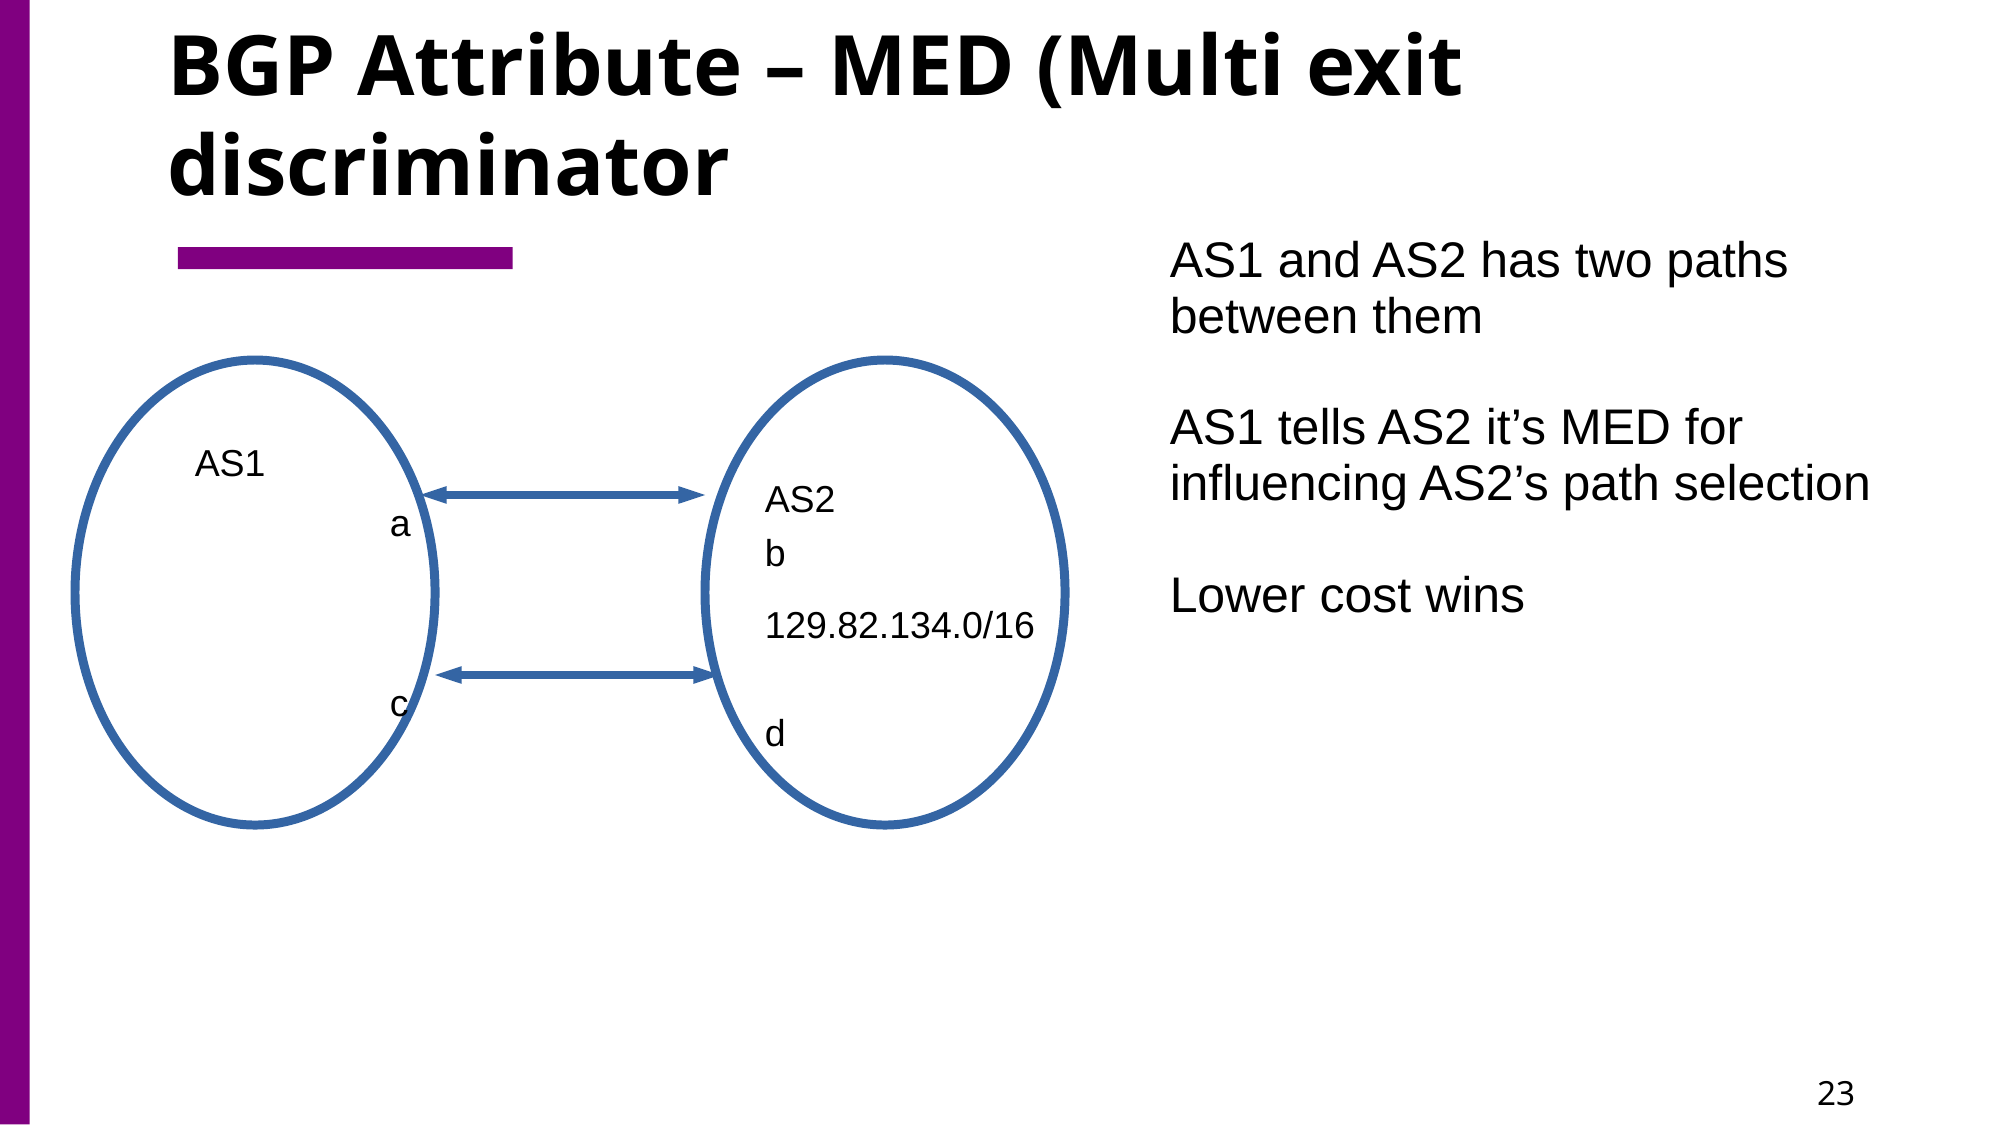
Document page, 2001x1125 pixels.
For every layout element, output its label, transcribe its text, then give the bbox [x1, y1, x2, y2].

text_box c [375, 675, 424, 732]
text_box AS2 129.82.134.0/16 [750, 471, 1050, 655]
text_box b [750, 525, 801, 582]
title BGP Attribute – MED (Multi exit discriminator [116, 39, 1591, 185]
text_box d [750, 705, 801, 762]
text_box AS1 [180, 435, 281, 492]
text_box AS1 and AS2 has two paths between them AS1 tells AS2 it’s MED for influencing AS2’s path selection Lower cost wins [1155, 224, 1887, 631]
text_box a [375, 495, 426, 552]
